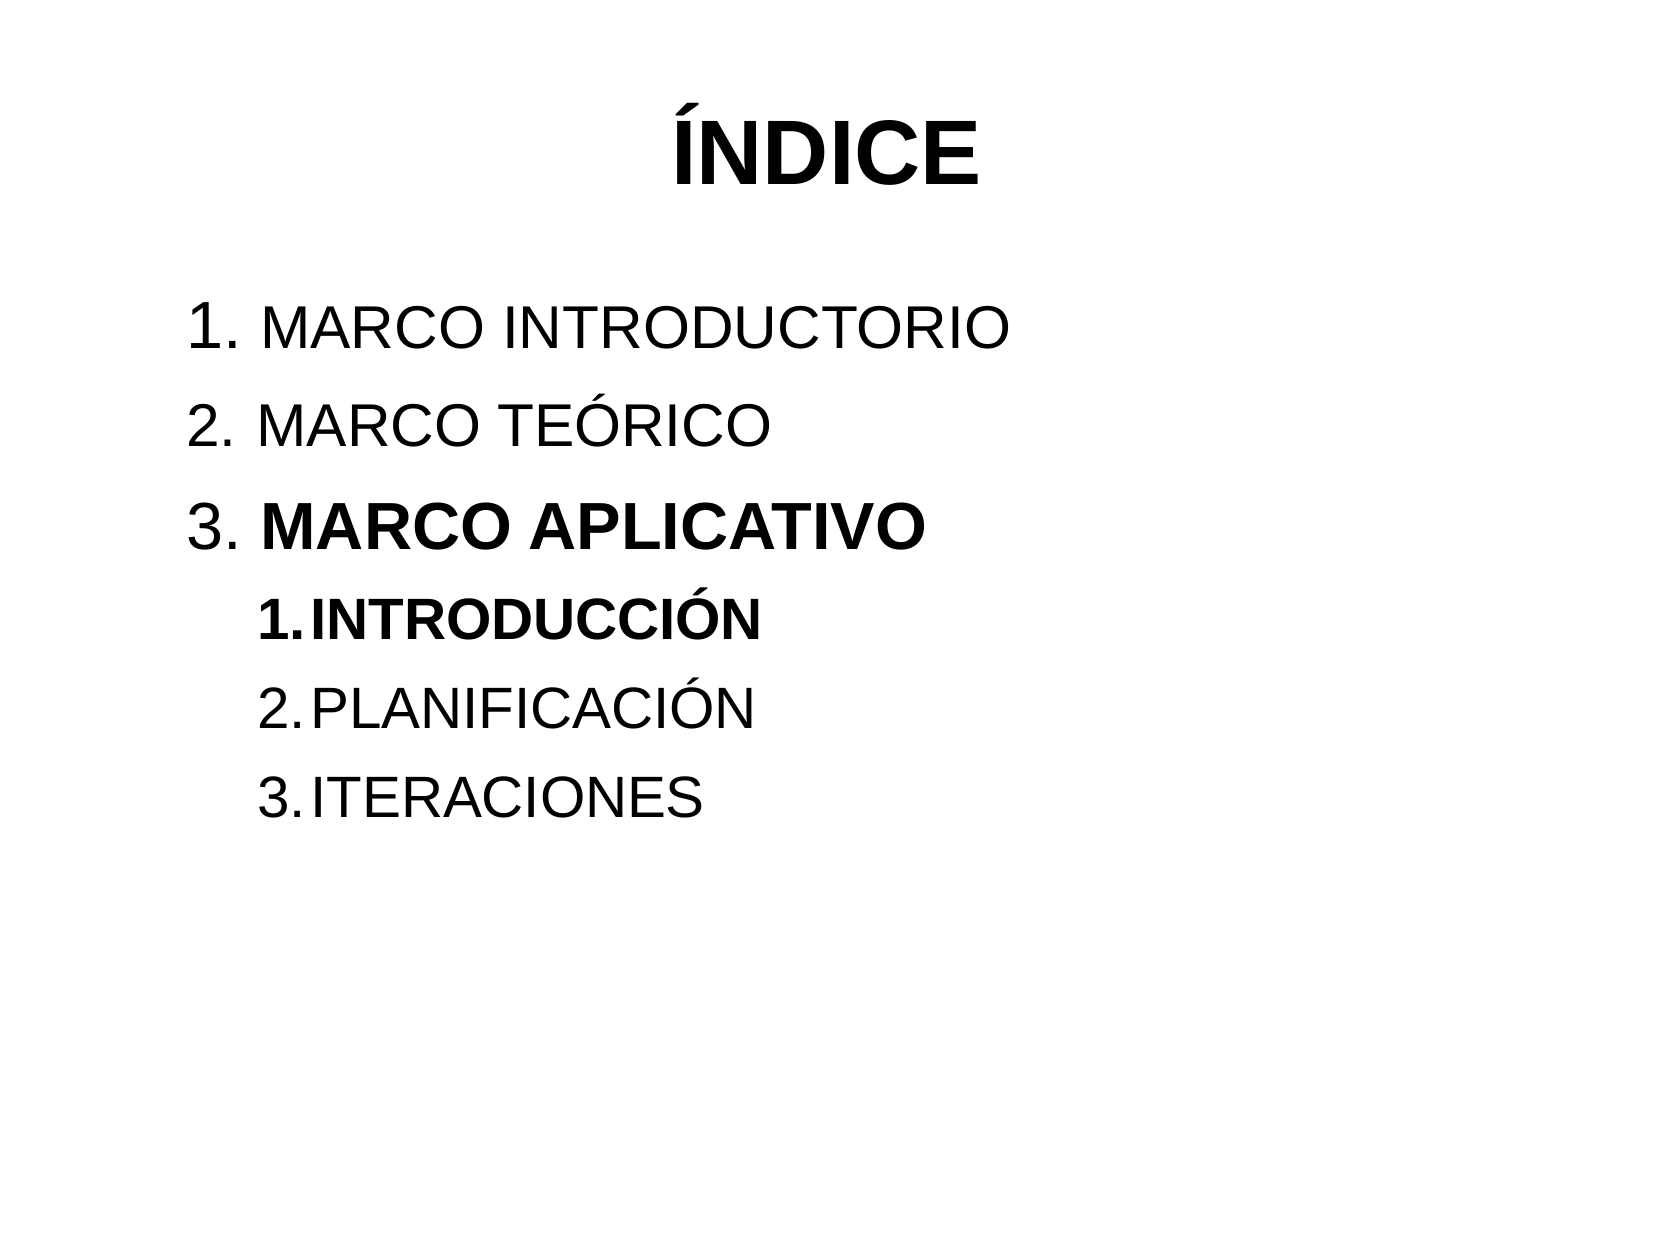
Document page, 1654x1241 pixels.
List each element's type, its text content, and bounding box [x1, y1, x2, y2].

list MARCO INTRODUCTORIO MARCO TEÓRICO MARCO APLICATIVO INTRODUCCIÓN PLANIFICACIÓN ITERACIONES [168, 287, 1469, 1007]
title ÍNDICE [82, 49, 1571, 257]
